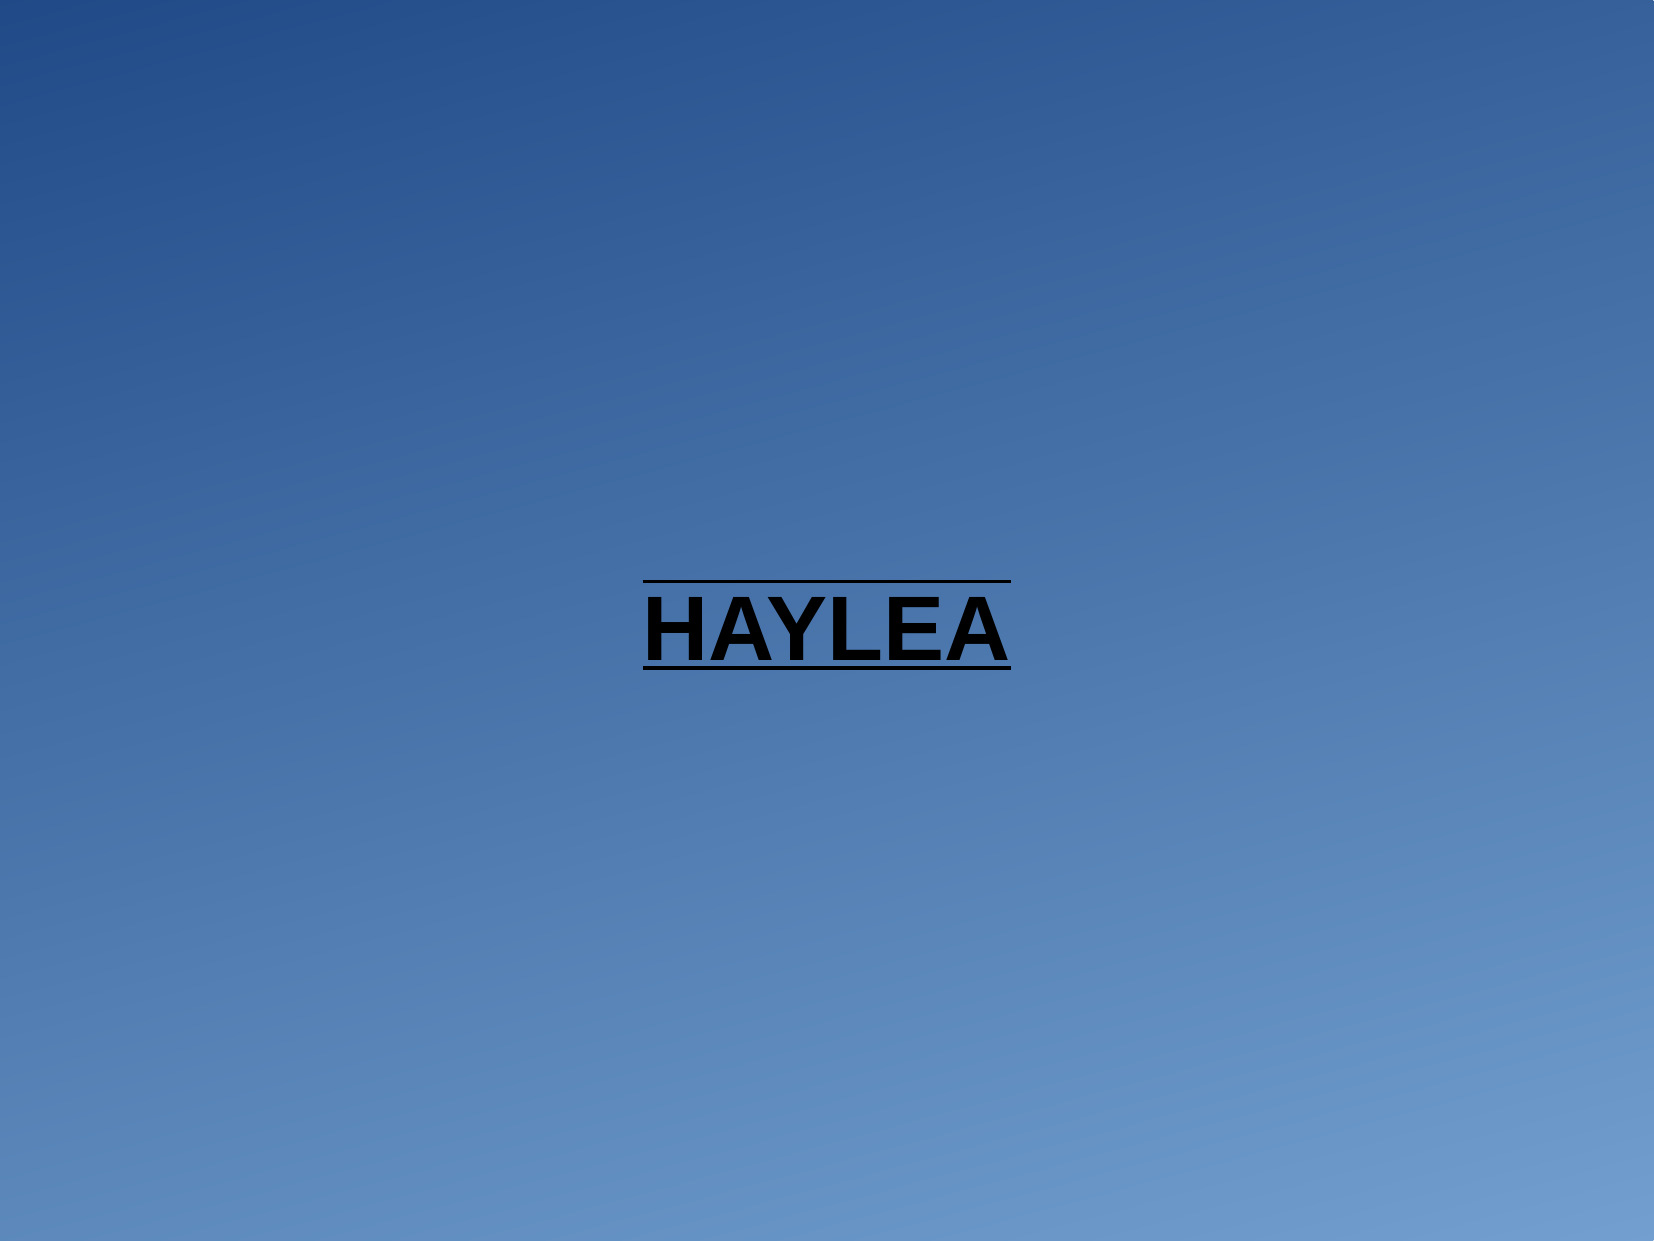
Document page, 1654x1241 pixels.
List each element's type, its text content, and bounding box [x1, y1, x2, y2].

title HAYLEA [82, 525, 1571, 733]
